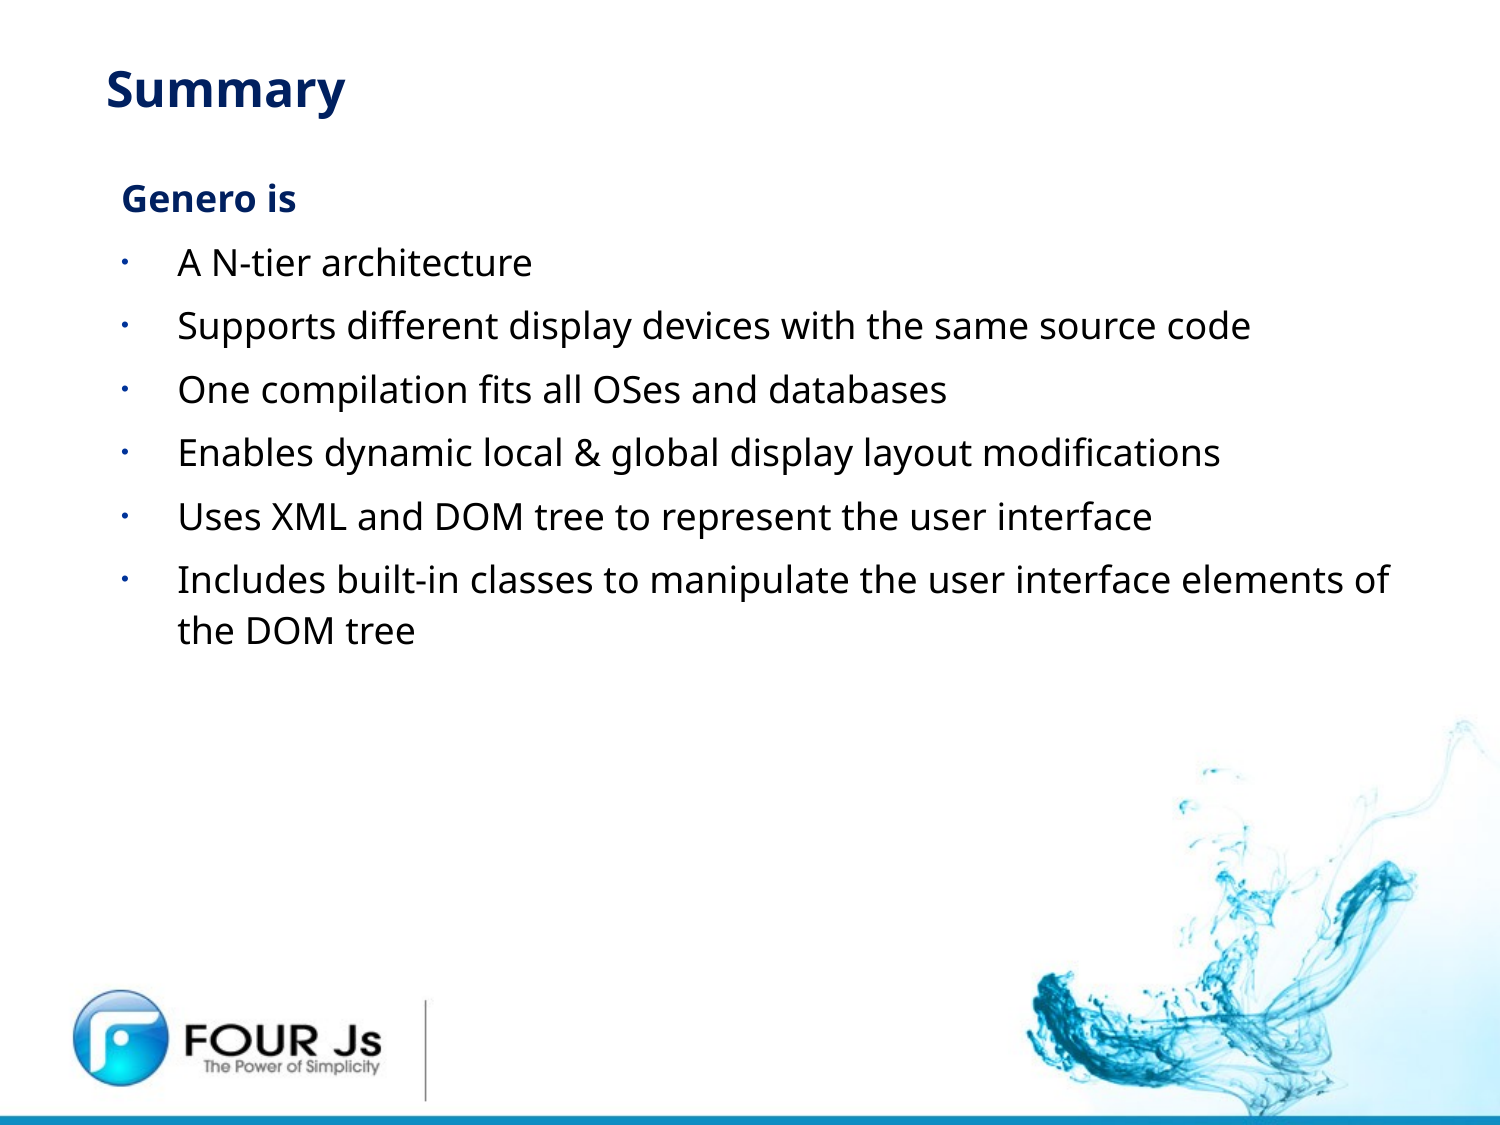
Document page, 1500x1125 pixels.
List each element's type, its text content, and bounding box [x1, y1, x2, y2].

picture [0, 0, 1500, 1122]
title Summary [106, 35, 1388, 142]
text_box Genero is A N-tier architecture Supports different display devices with the same source code One compilation fits all OSes and databases Enables dynamic local & global display layout modifications Uses XML and DOM tree to represent the user interface Includes built-in classes to manipulate the user interface elements of the DOM tree [106, 165, 1418, 929]
